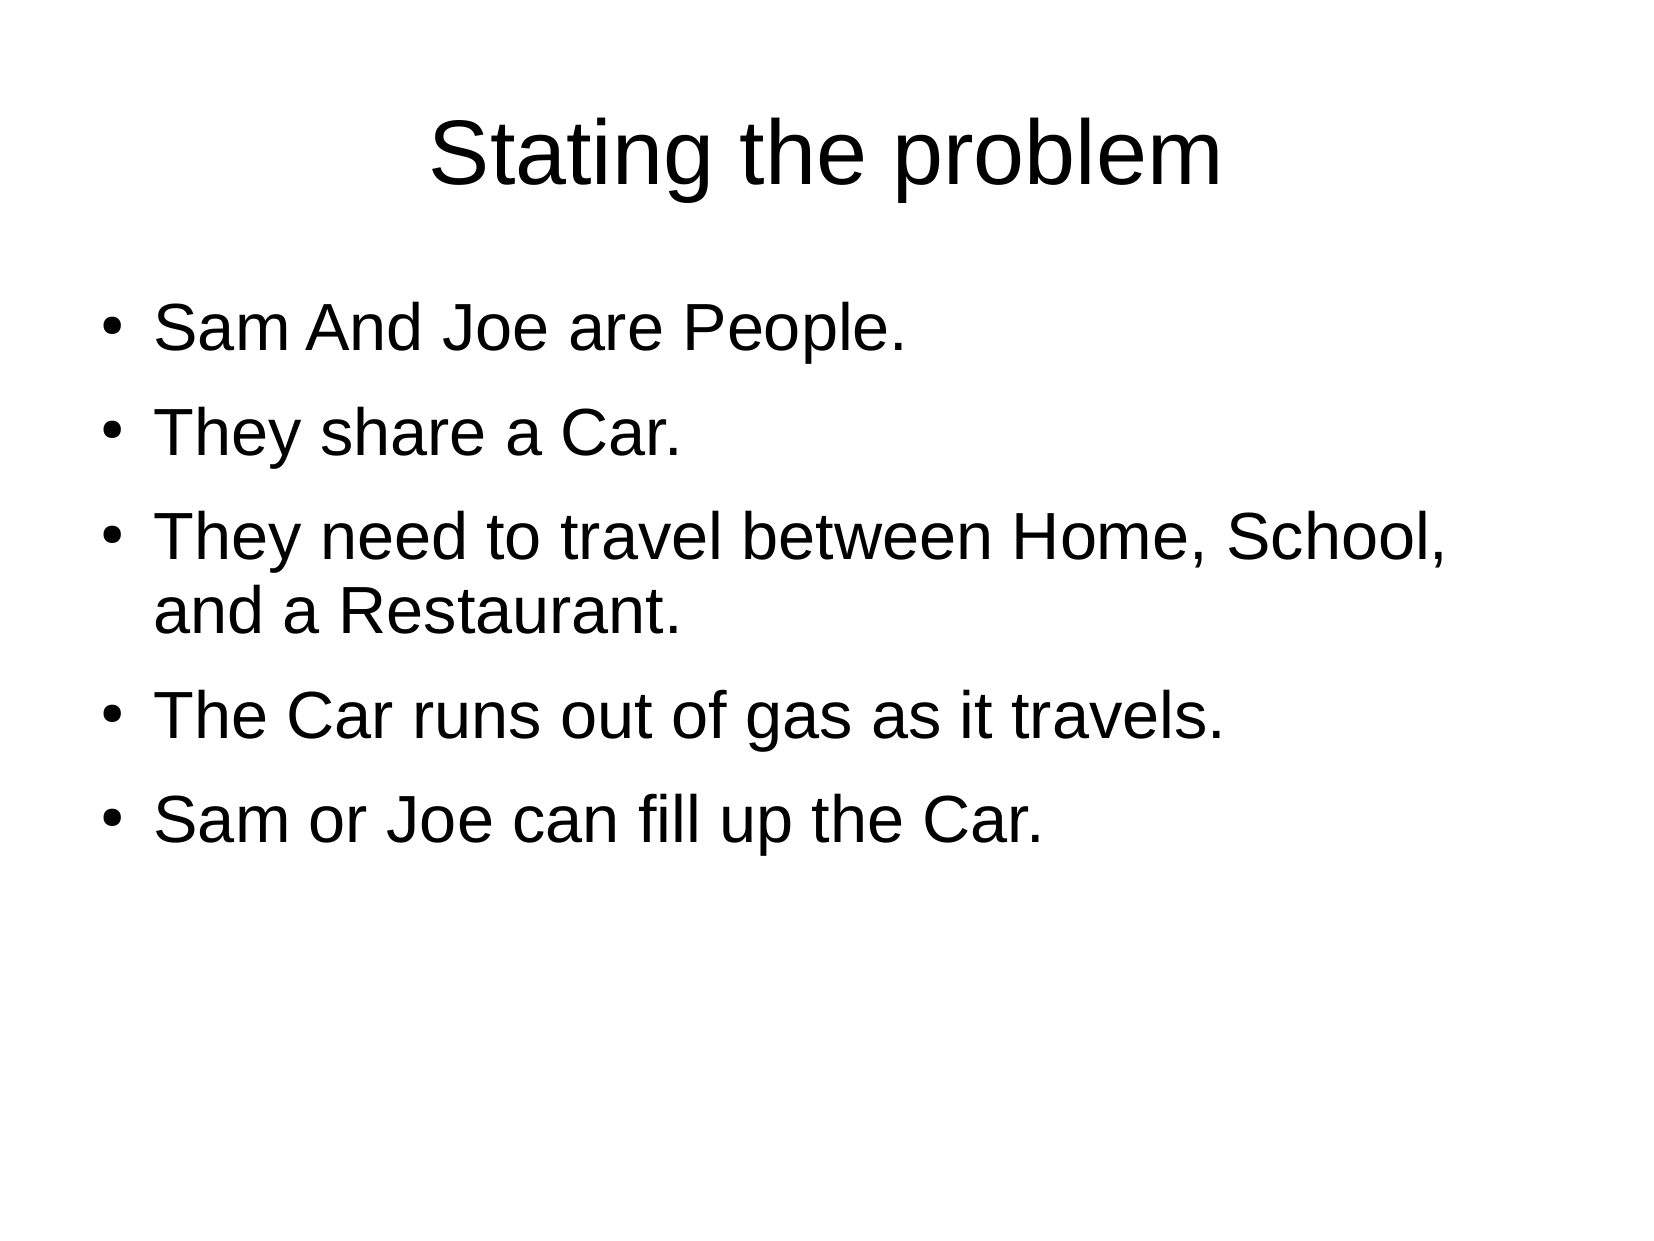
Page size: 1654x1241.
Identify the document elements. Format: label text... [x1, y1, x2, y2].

list Sam And Joe are People. They share a Car. They need to travel between Home, School, and a Restaurant. The Car runs out of gas as it travels. Sam or Joe can fill up the Car. [82, 290, 1571, 1010]
title Stating the problem [82, 49, 1571, 257]
